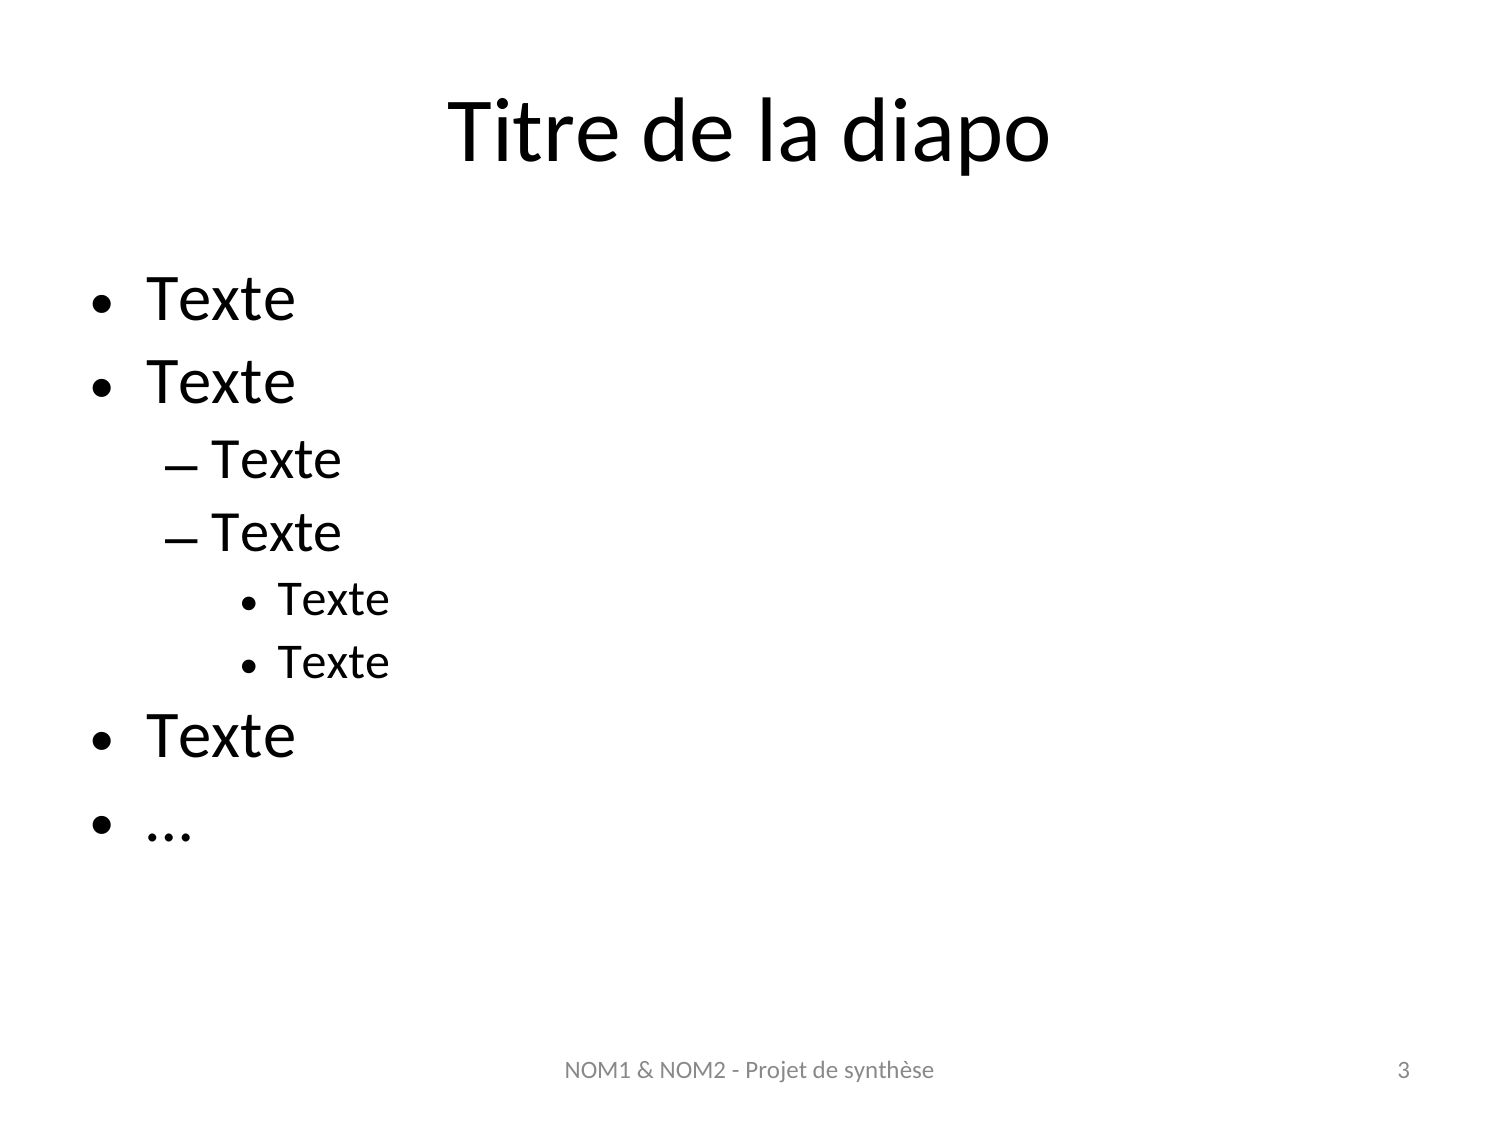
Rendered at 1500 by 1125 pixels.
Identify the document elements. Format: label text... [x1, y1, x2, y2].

title Titre de la diapo [75, 45, 1426, 233]
list Texte Texte Texte Texte Texte Texte Texte … [75, 262, 1426, 1006]
